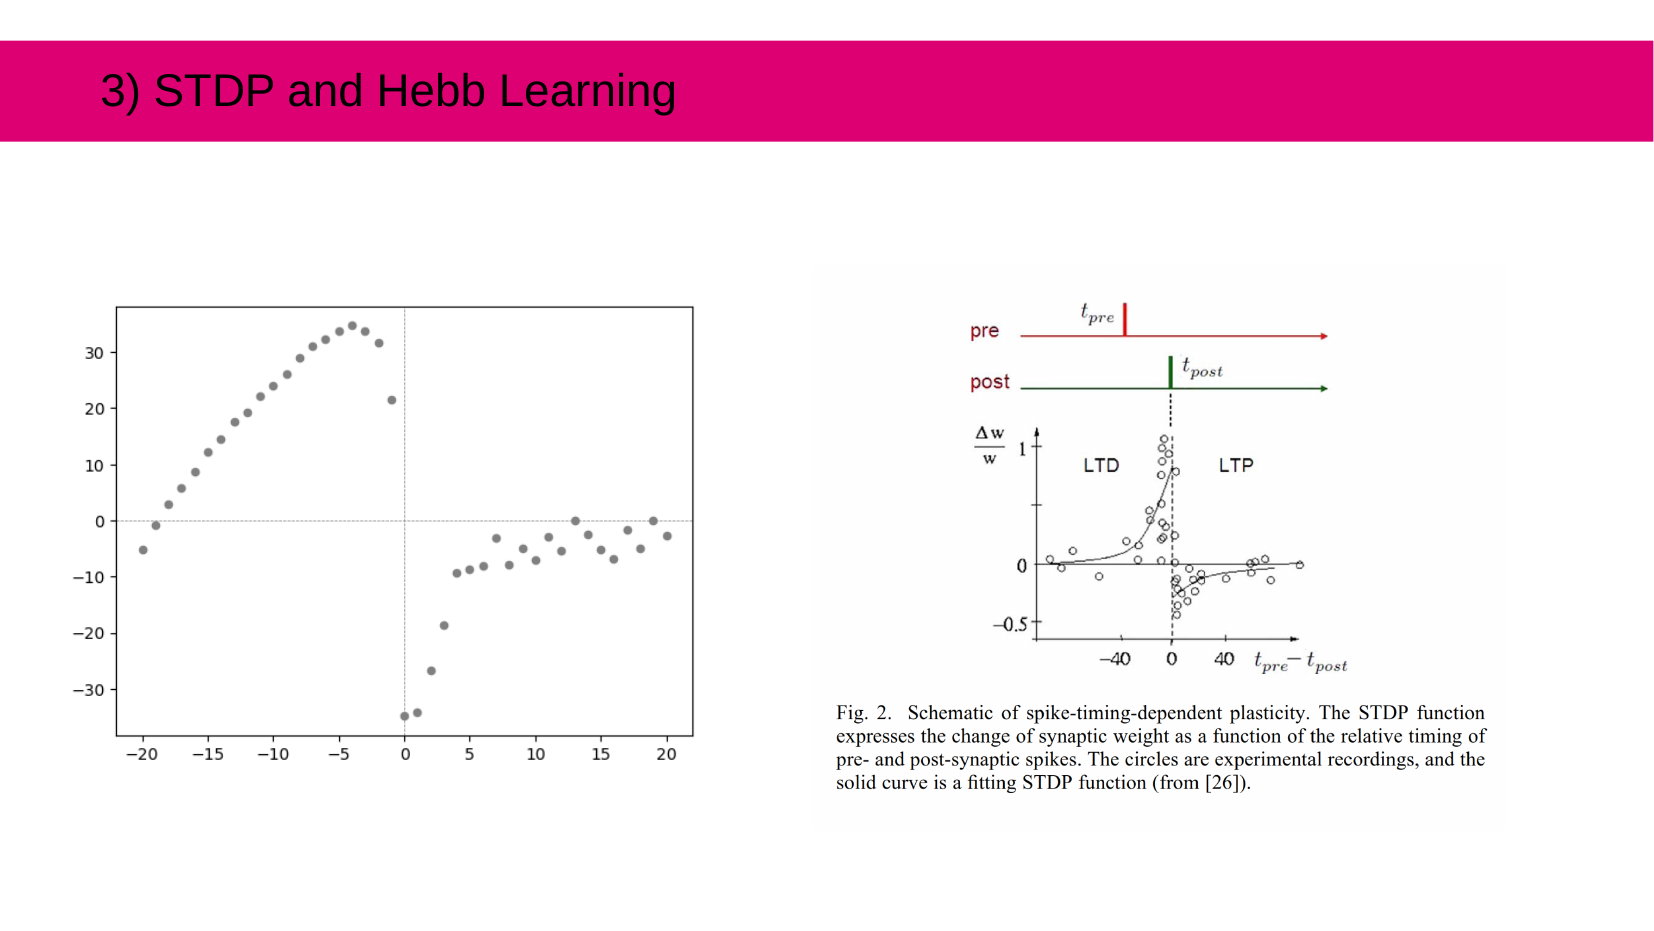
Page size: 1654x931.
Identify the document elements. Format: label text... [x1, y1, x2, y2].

picture [59, 295, 704, 775]
title STDP and Hebb Learning [82, 13, 1034, 168]
picture [810, 265, 1506, 830]
text_box [0, 40, 82, 142]
text_box [1034, 40, 1654, 142]
